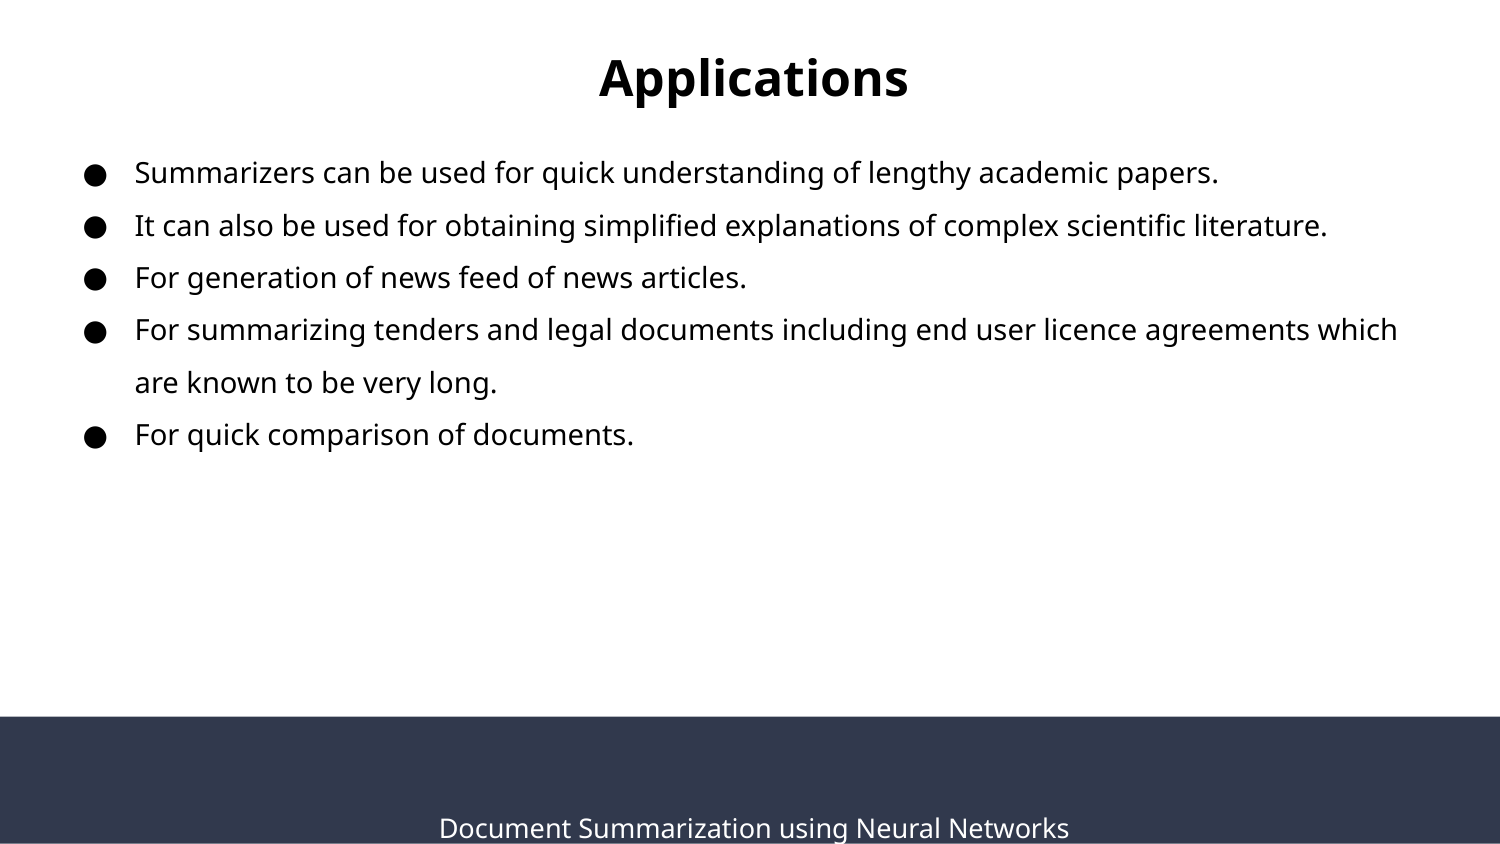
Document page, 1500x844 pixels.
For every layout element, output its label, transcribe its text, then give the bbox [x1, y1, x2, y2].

list Document Summarization using Neural Networks [39, 800, 1469, 844]
text_box Applications [46, 31, 1463, 122]
text_box Summarizers can be used for quick understanding of lengthy academic papers. It can also be used for obtaining simplified explanations of complex scientific literature. For generation of news feed of news articles. For summarizing tenders and legal documents including end user licence agreements which are known to be very long. For quick comparison of documents. [44, 121, 1461, 692]
